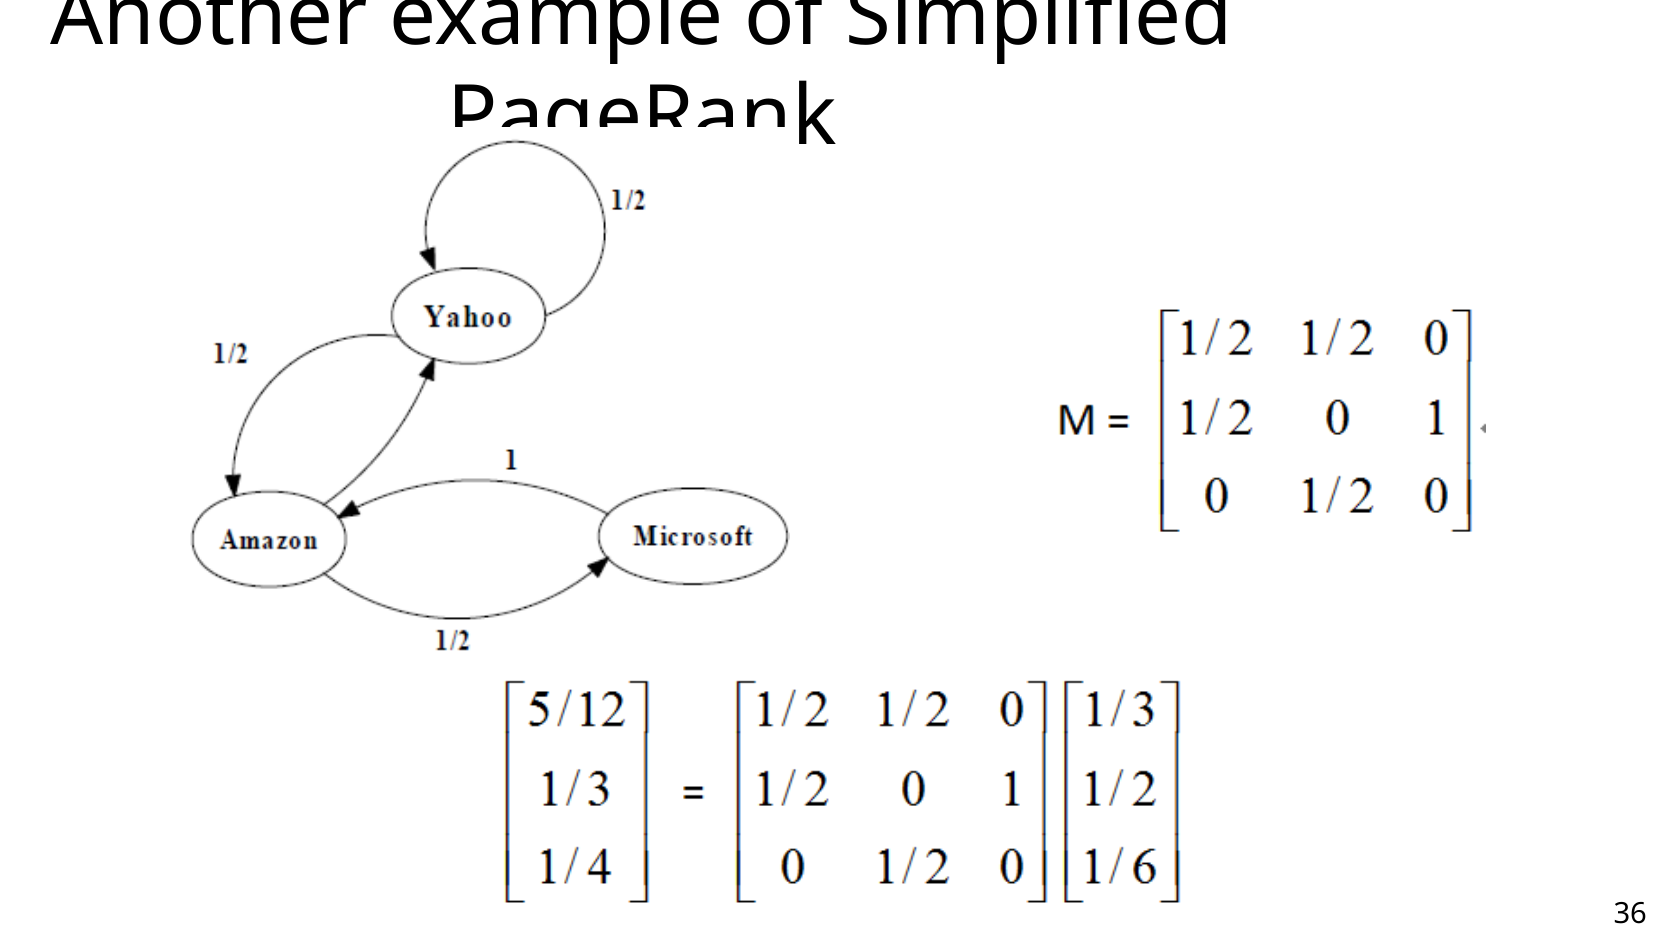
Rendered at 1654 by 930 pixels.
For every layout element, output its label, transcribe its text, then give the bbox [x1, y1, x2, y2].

title Another example of Simplified PageRank [0, 1, 1653, 120]
picture [189, 127, 1201, 927]
picture [1038, 284, 1486, 558]
